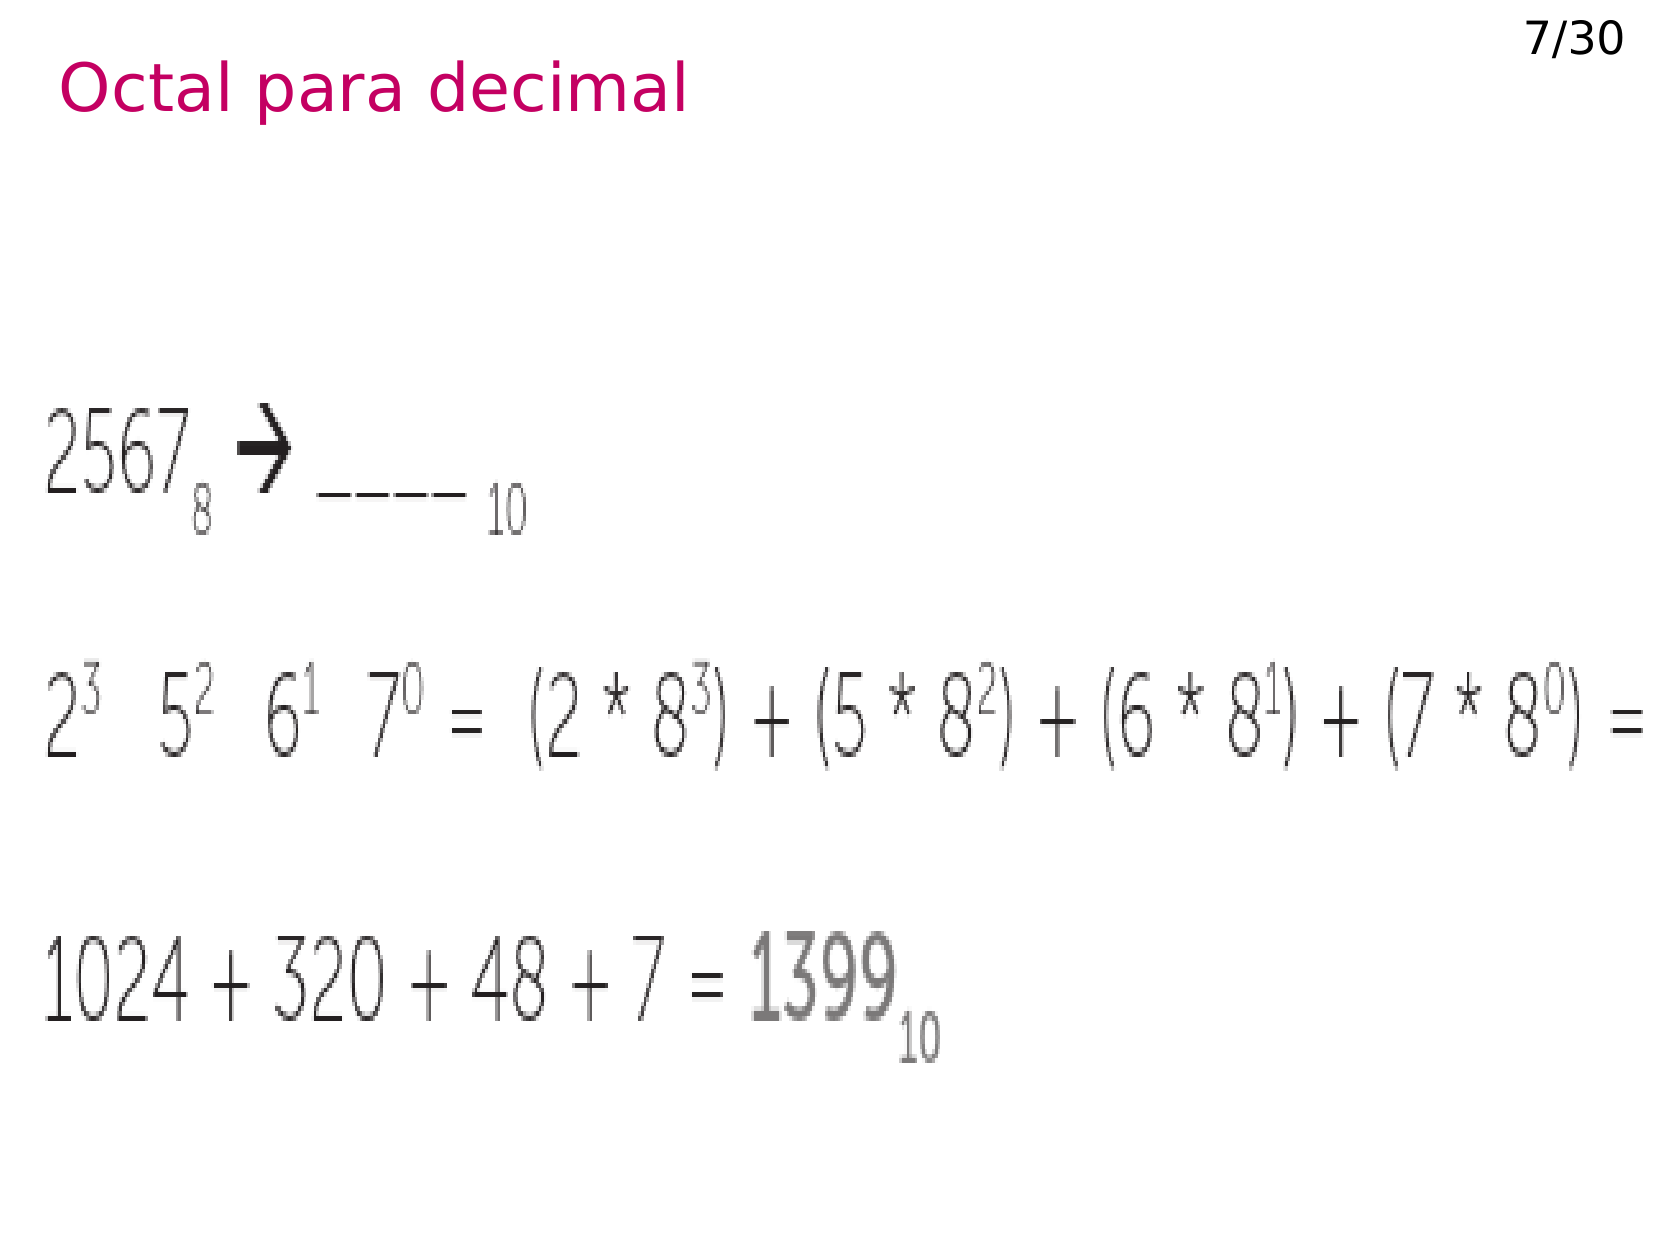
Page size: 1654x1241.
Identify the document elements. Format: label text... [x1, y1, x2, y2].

title Octal para decimal [59, 29, 1625, 148]
picture [33, 366, 1654, 1087]
